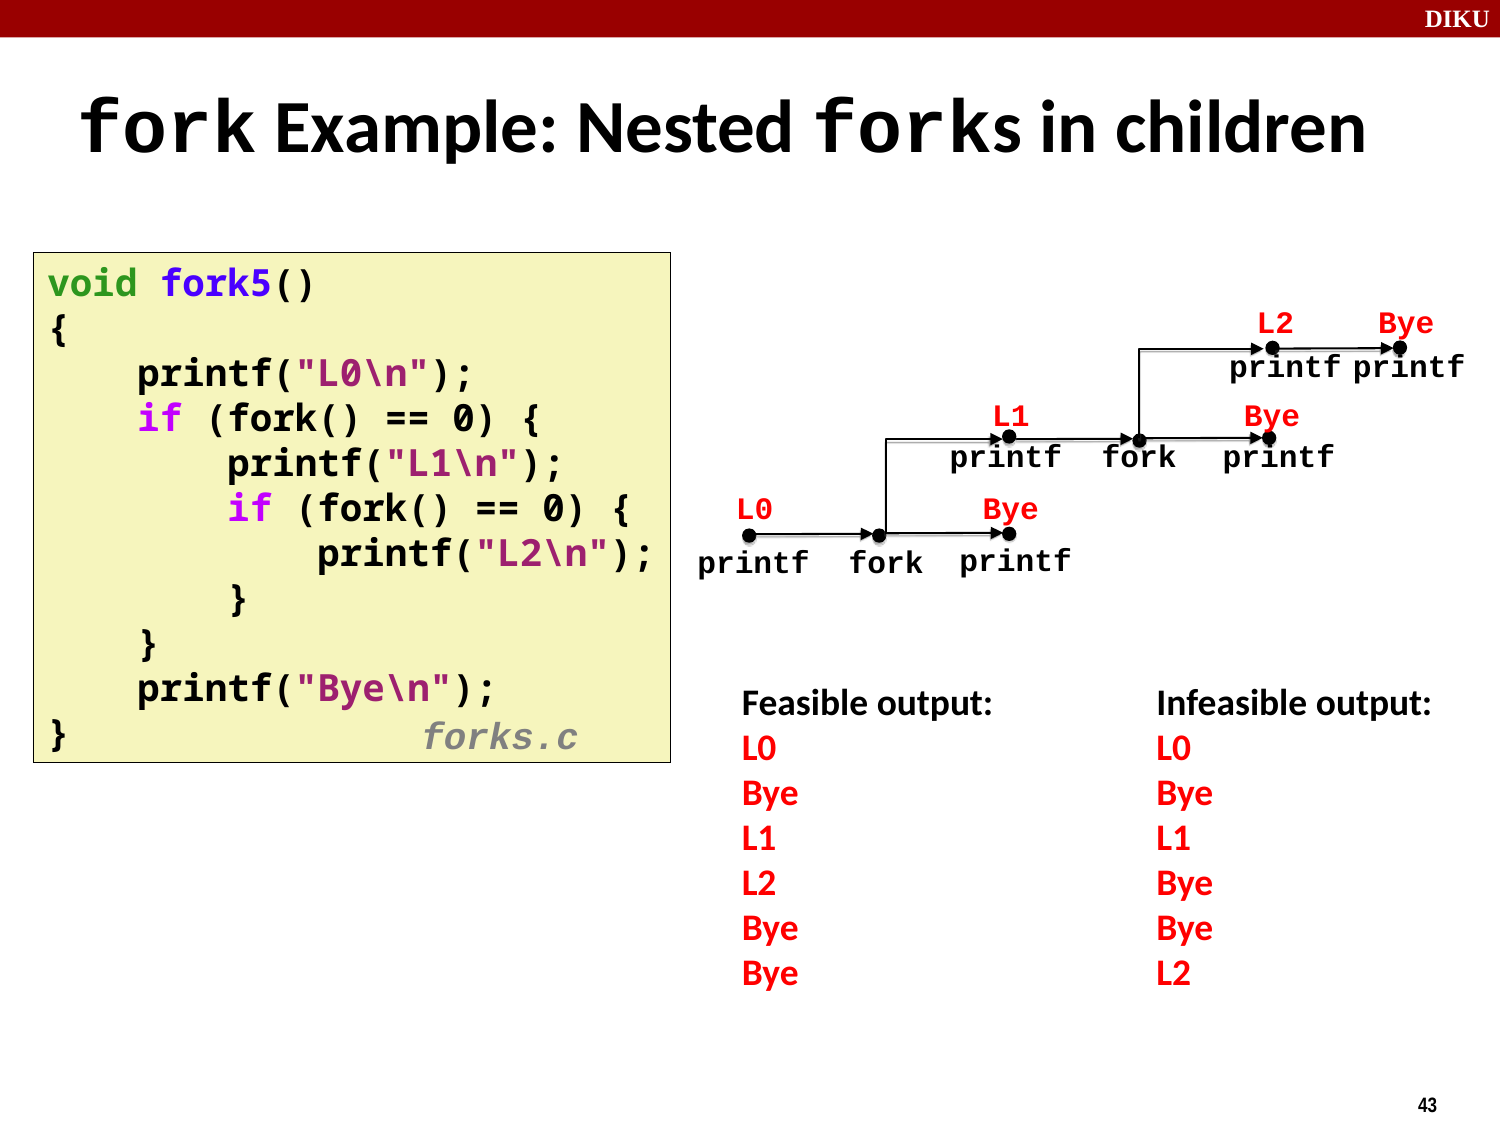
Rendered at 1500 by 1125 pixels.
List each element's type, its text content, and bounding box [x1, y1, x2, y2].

text_box [873, 529, 884, 534]
text_box printf [940, 532, 1092, 585]
text_box printf [934, 429, 1077, 482]
text_box printf [1206, 339, 1334, 392]
text_box forks.c [406, 708, 594, 767]
text_box Feasible output: L0 Bye L1 L2 Bye Bye [727, 670, 1009, 1001]
text_box printf [1334, 339, 1484, 392]
text_box printf [1310, 339, 1334, 347]
text_box Bye [967, 481, 1054, 534]
text_box fork [832, 534, 940, 587]
text_box printf [682, 534, 825, 587]
text_box void fork5() { printf("L0\n"); if (fork() == 0) { printf("L1\n"); if (fork() == 0) { printf("L2\n"); } } printf("Bye\n"); } [32, 252, 670, 762]
text_box printf [1195, 429, 1363, 482]
text_box L1 [977, 388, 1045, 441]
title fork Example: Nested forks in children [62, 75, 1447, 169]
text_box Bye [1229, 387, 1316, 440]
text_box Bye [1363, 295, 1450, 348]
text_box fork [1077, 429, 1195, 482]
text_box Infeasible output: L0 Bye L1 Bye Bye L2 [1141, 670, 1448, 1001]
text_box L2 [1241, 295, 1310, 348]
text_box L0 [720, 481, 789, 534]
